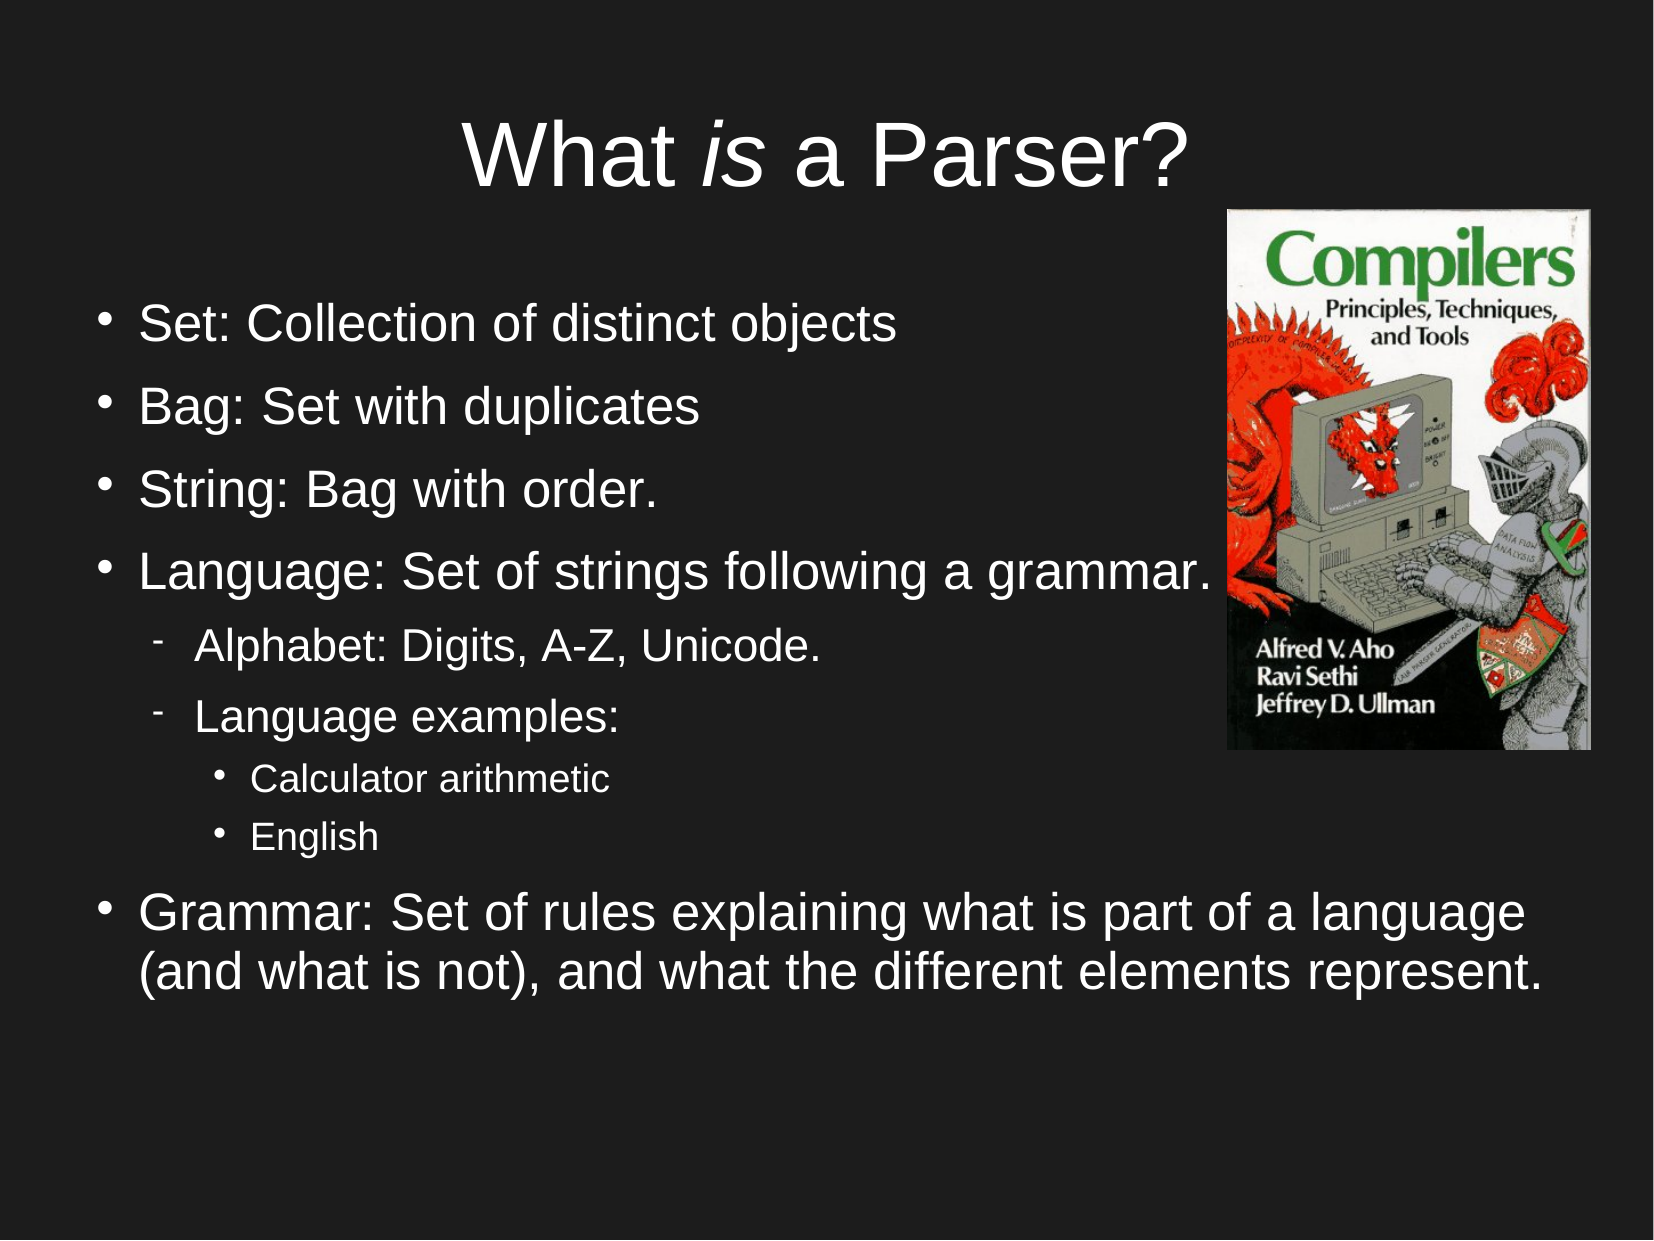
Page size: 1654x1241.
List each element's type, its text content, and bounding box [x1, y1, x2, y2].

picture [1227, 209, 1591, 751]
title What is a Parser? [82, 49, 1571, 257]
list Set: Collection of distinct objects Bag: Set with duplicates String: Bag with order. Language: Set of strings following a grammar. Alphabet: Digits, A-Z, Unicode. Language examples: Calculator arithmetic English Grammar: Set of rules explaining what is part of a language (and what is not), and what the different elements represent. [82, 290, 1571, 1010]
